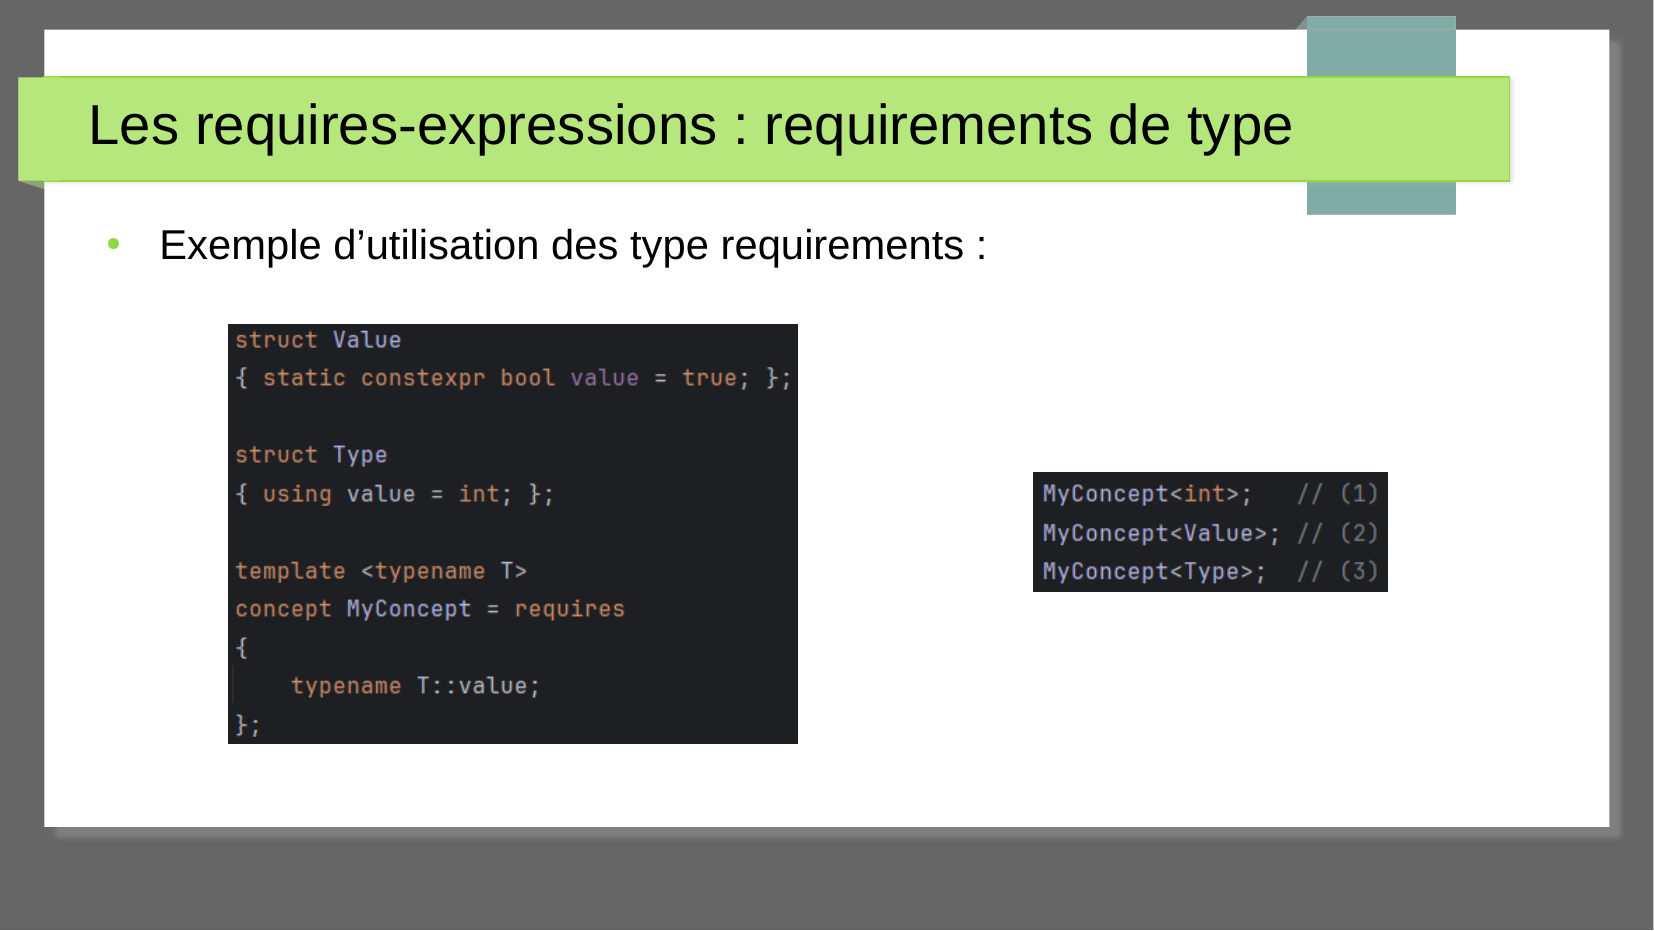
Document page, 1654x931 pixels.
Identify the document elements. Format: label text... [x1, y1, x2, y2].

picture [228, 324, 798, 744]
list Exemple d’utilisation des type requirements : [88, 221, 1565, 813]
picture [1033, 472, 1388, 592]
title Les requires-expressions : requirements de type [88, 73, 1506, 178]
